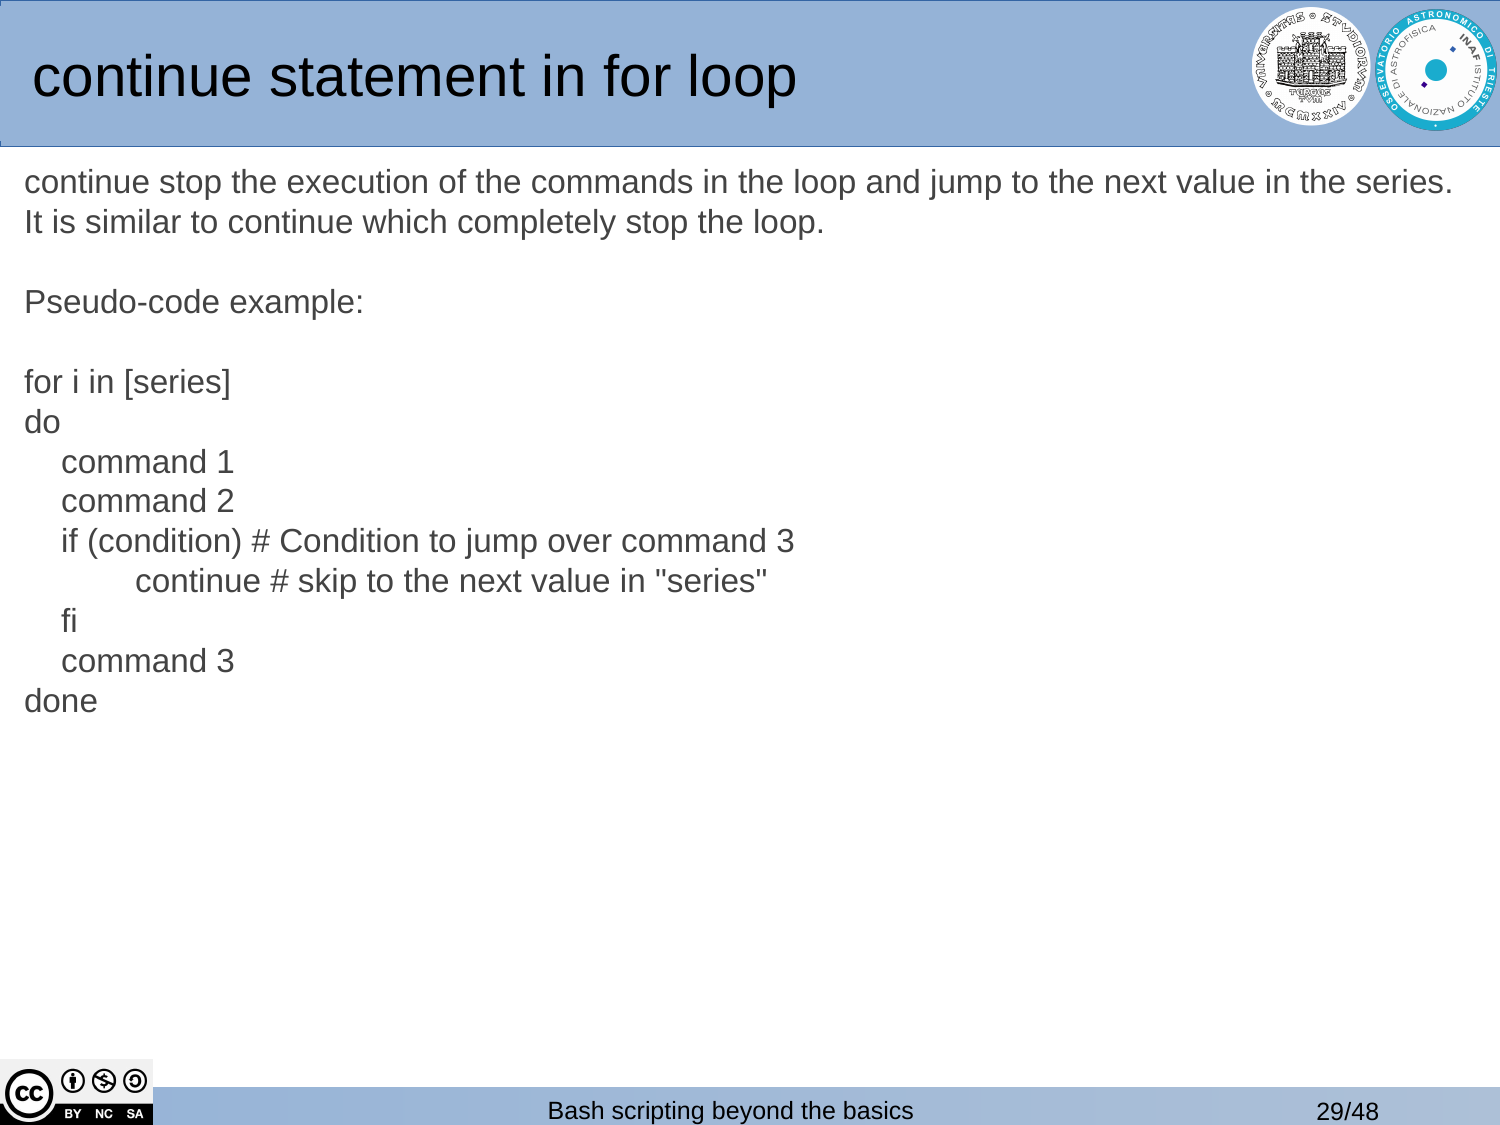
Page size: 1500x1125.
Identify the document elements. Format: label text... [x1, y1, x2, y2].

picture [1252, 0, 1500, 156]
list continue stop the execution of the commands in the loop and jump to the next value in the series. It is similar to continue which completely stop the loop. Pseudo-code example: for i in [series] do command 1 command 2 if (condition) # Condition to jump over command 3 continue # skip to the next value in "series" fi command 3 done [9, 152, 1482, 1069]
picture [0, 1059, 153, 1125]
text_box continue statement in for loop [0, 5, 1232, 141]
